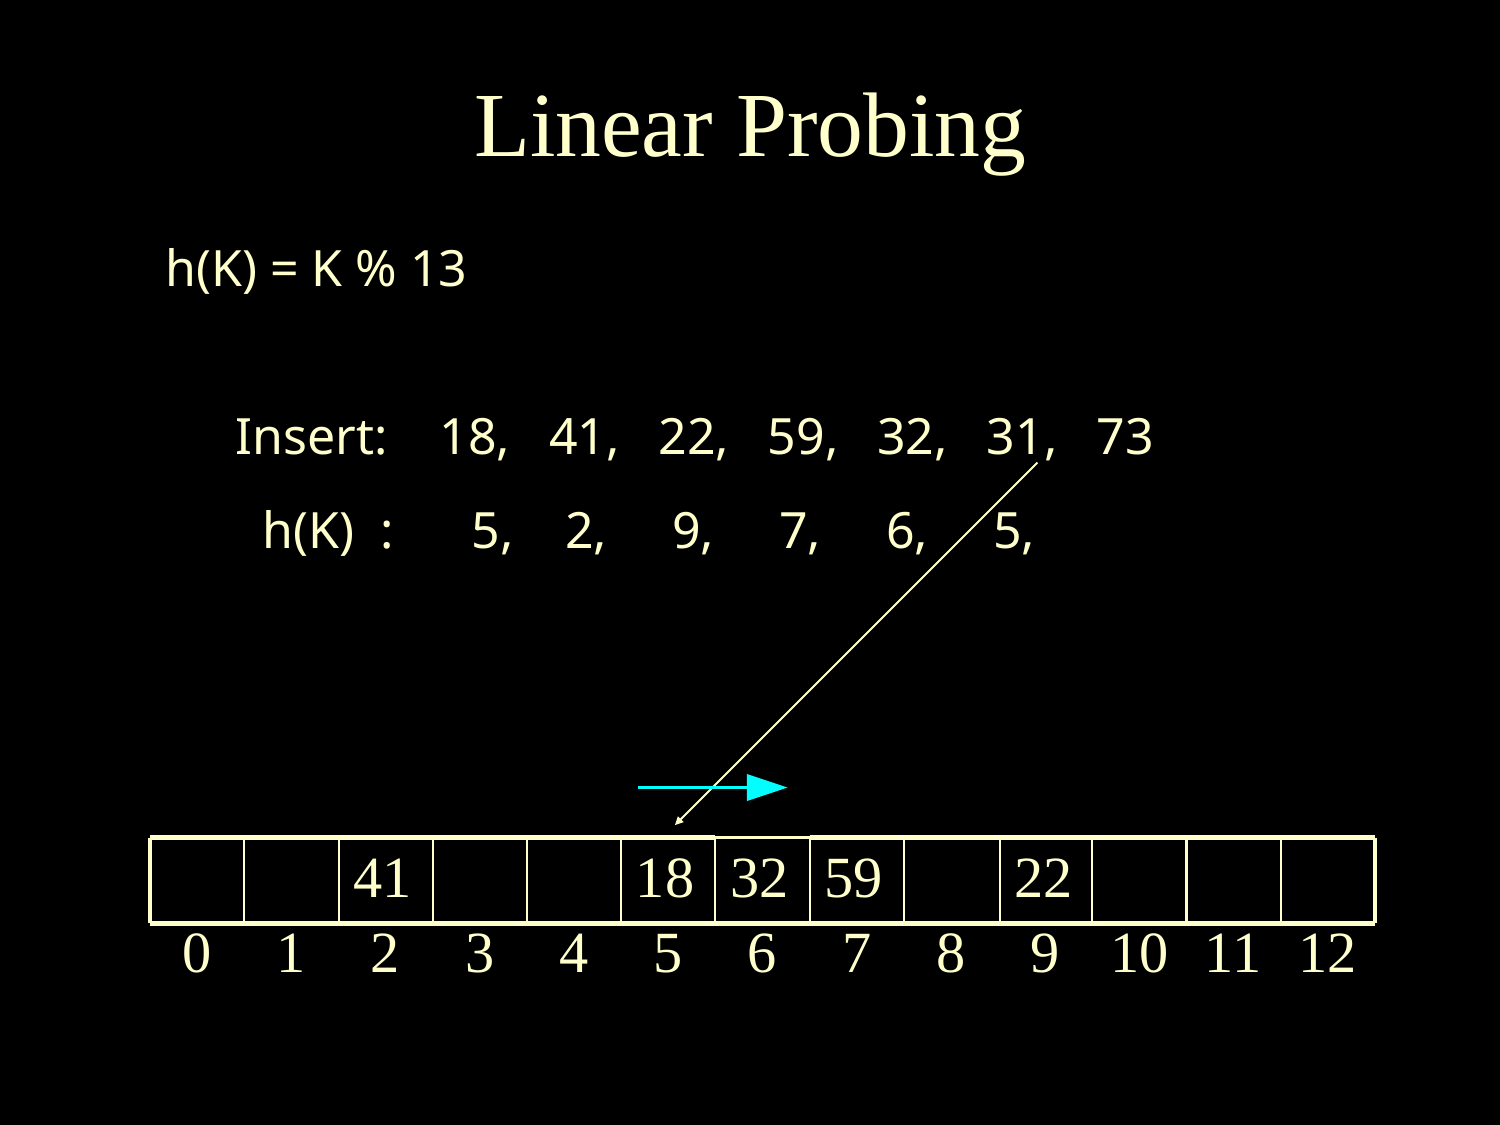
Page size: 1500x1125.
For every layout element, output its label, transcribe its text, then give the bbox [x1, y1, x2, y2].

text_box 8 [904, 912, 998, 998]
text_box 2 [339, 912, 433, 998]
text_box 10 [1093, 912, 1187, 998]
text_box 59 [811, 840, 903, 912]
text_box 12 [1281, 912, 1375, 998]
text_box h(K) : 5, 2, 9, 7, 6, 5, [247, 487, 1010, 572]
text_box 11 [1187, 912, 1281, 998]
text_box 1 [245, 912, 339, 998]
text_box 9 [998, 912, 1093, 998]
text_box 6 [716, 912, 810, 998]
title Linear Probing [22, 62, 1480, 188]
text_box 22 [1001, 840, 1091, 912]
text_box Insert: 18, 41, 22, 59, 32, 31, 73 [220, 392, 1169, 477]
text_box 18 [622, 840, 714, 912]
text_box 7 [810, 912, 904, 998]
text_box 32 [716, 839, 809, 912]
text_box h(K) : 5, 2, 9, 7, 6, 5, [931, 487, 1051, 572]
text_box 41 [340, 840, 432, 912]
text_box 5 [622, 912, 716, 998]
text_box h(K) = K % 13 [150, 224, 483, 309]
text_box 3 [433, 912, 527, 998]
text_box 0 [150, 912, 245, 998]
text_box 4 [527, 912, 622, 998]
